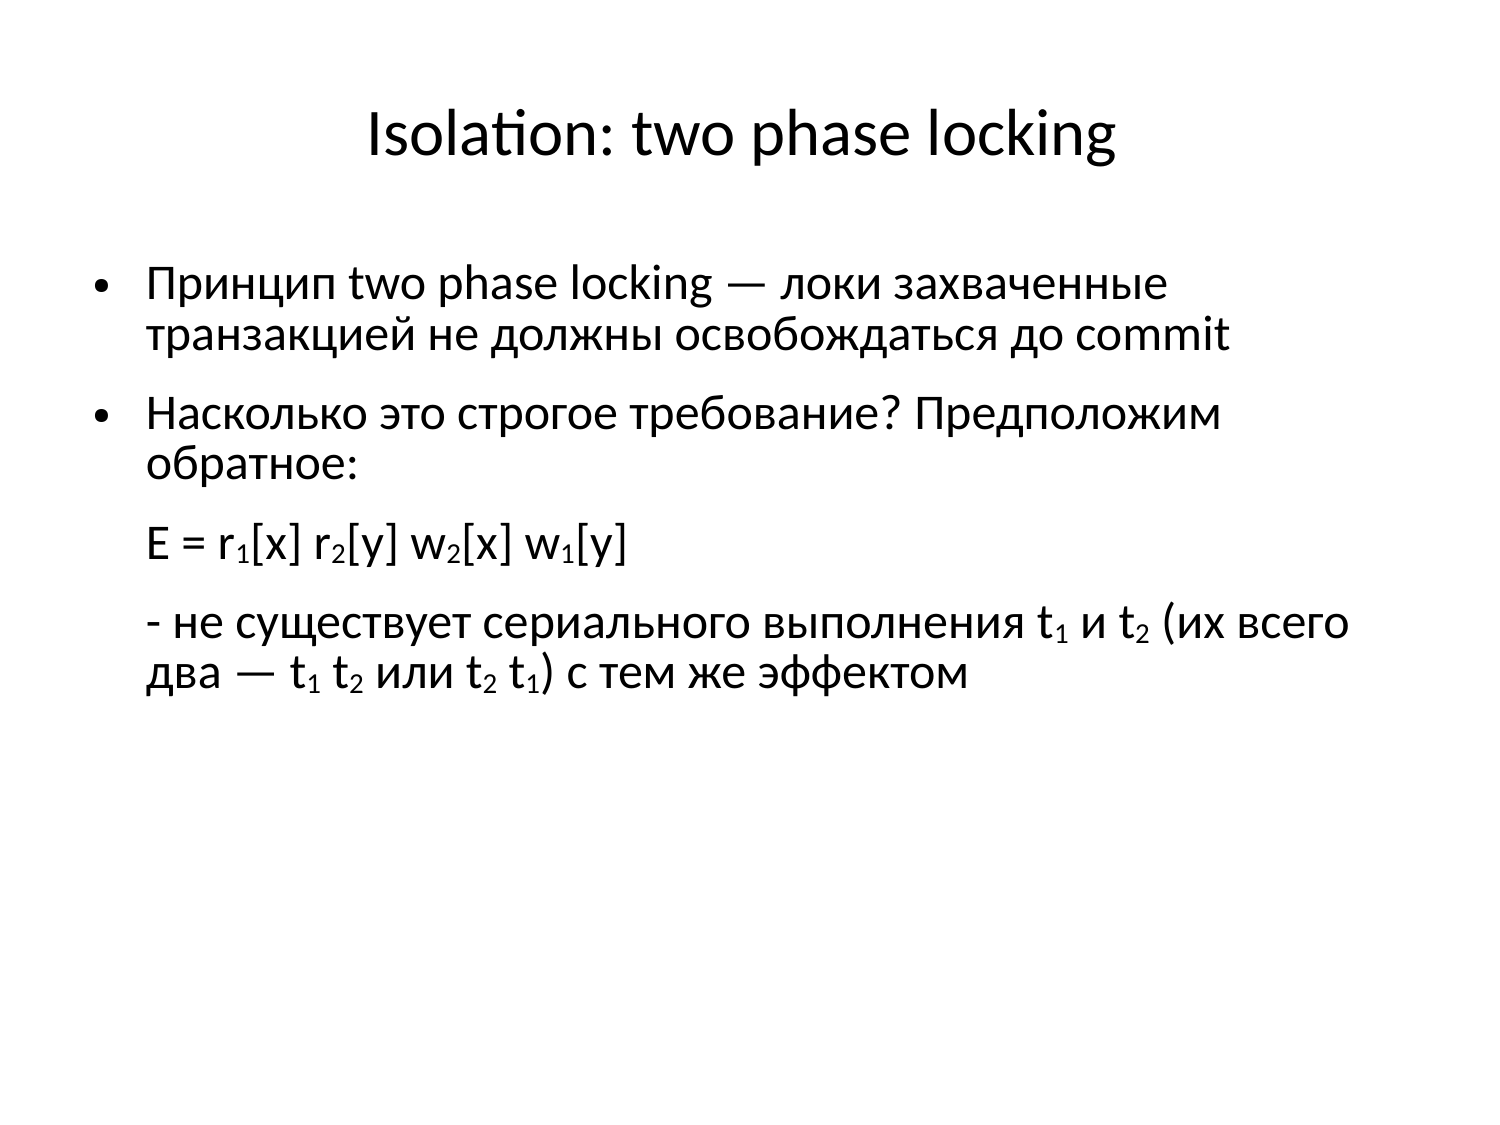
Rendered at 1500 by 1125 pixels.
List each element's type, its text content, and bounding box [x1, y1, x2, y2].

list Принцип two phase locking — локи захваченные транзакцией не должны освобождаться до commit Насколько это строгое требование? Предположим обратное: E = r1[x] r2[y] w2[x] w1[y] - не существует сериального выполнения t1 и t2 (их всего два — t1 t2 или t2 t1) с тем же эффектом [75, 262, 1425, 1005]
title Isolation: two phase locking [75, 45, 1425, 233]
